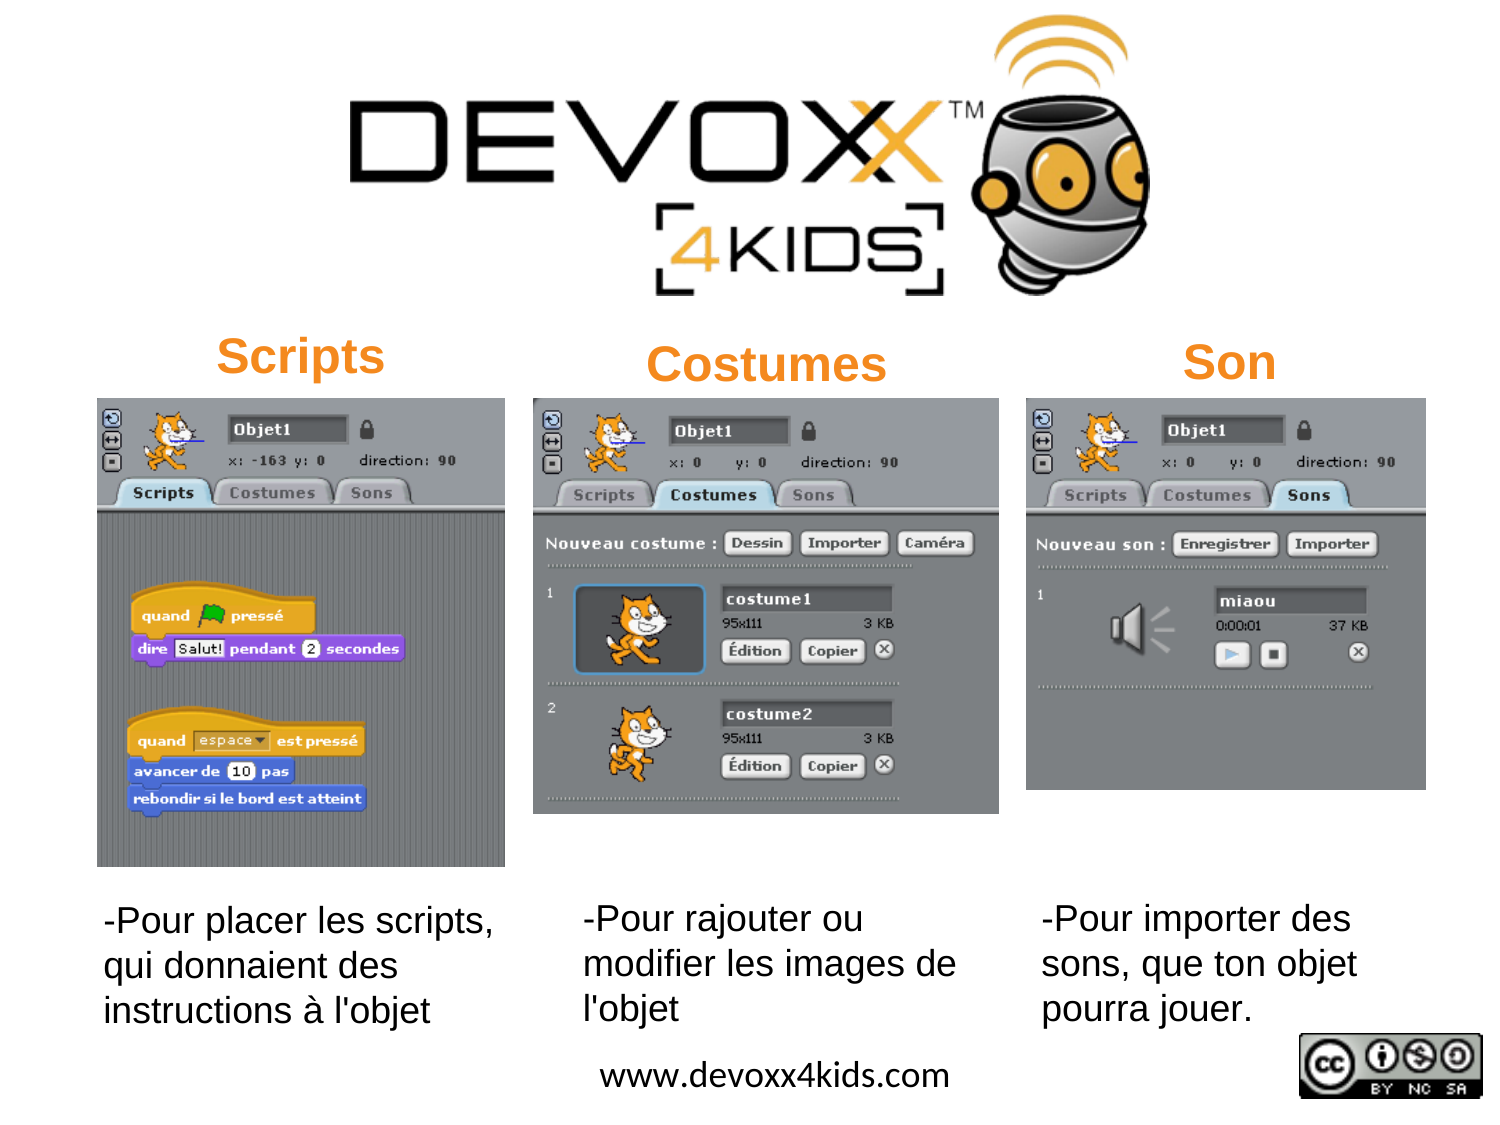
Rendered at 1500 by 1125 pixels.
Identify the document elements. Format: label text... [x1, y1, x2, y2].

text_box -Pour rajouter ou modifier les images de l'objet [568, 885, 975, 1037]
text_box -Pour placer les scripts, qui donnaient des instructions à l'objet [88, 888, 562, 1039]
picture [1026, 398, 1426, 790]
picture [533, 398, 999, 814]
text_box -Pour importer des sons, que ton objet pourra jouer. [1026, 885, 1434, 1037]
text_box Costumes [563, 323, 971, 400]
picture [1299, 1033, 1483, 1099]
picture [97, 398, 505, 867]
picture [350, 14, 1150, 296]
text_box Son [1026, 321, 1434, 398]
text_box Scripts [97, 315, 505, 392]
